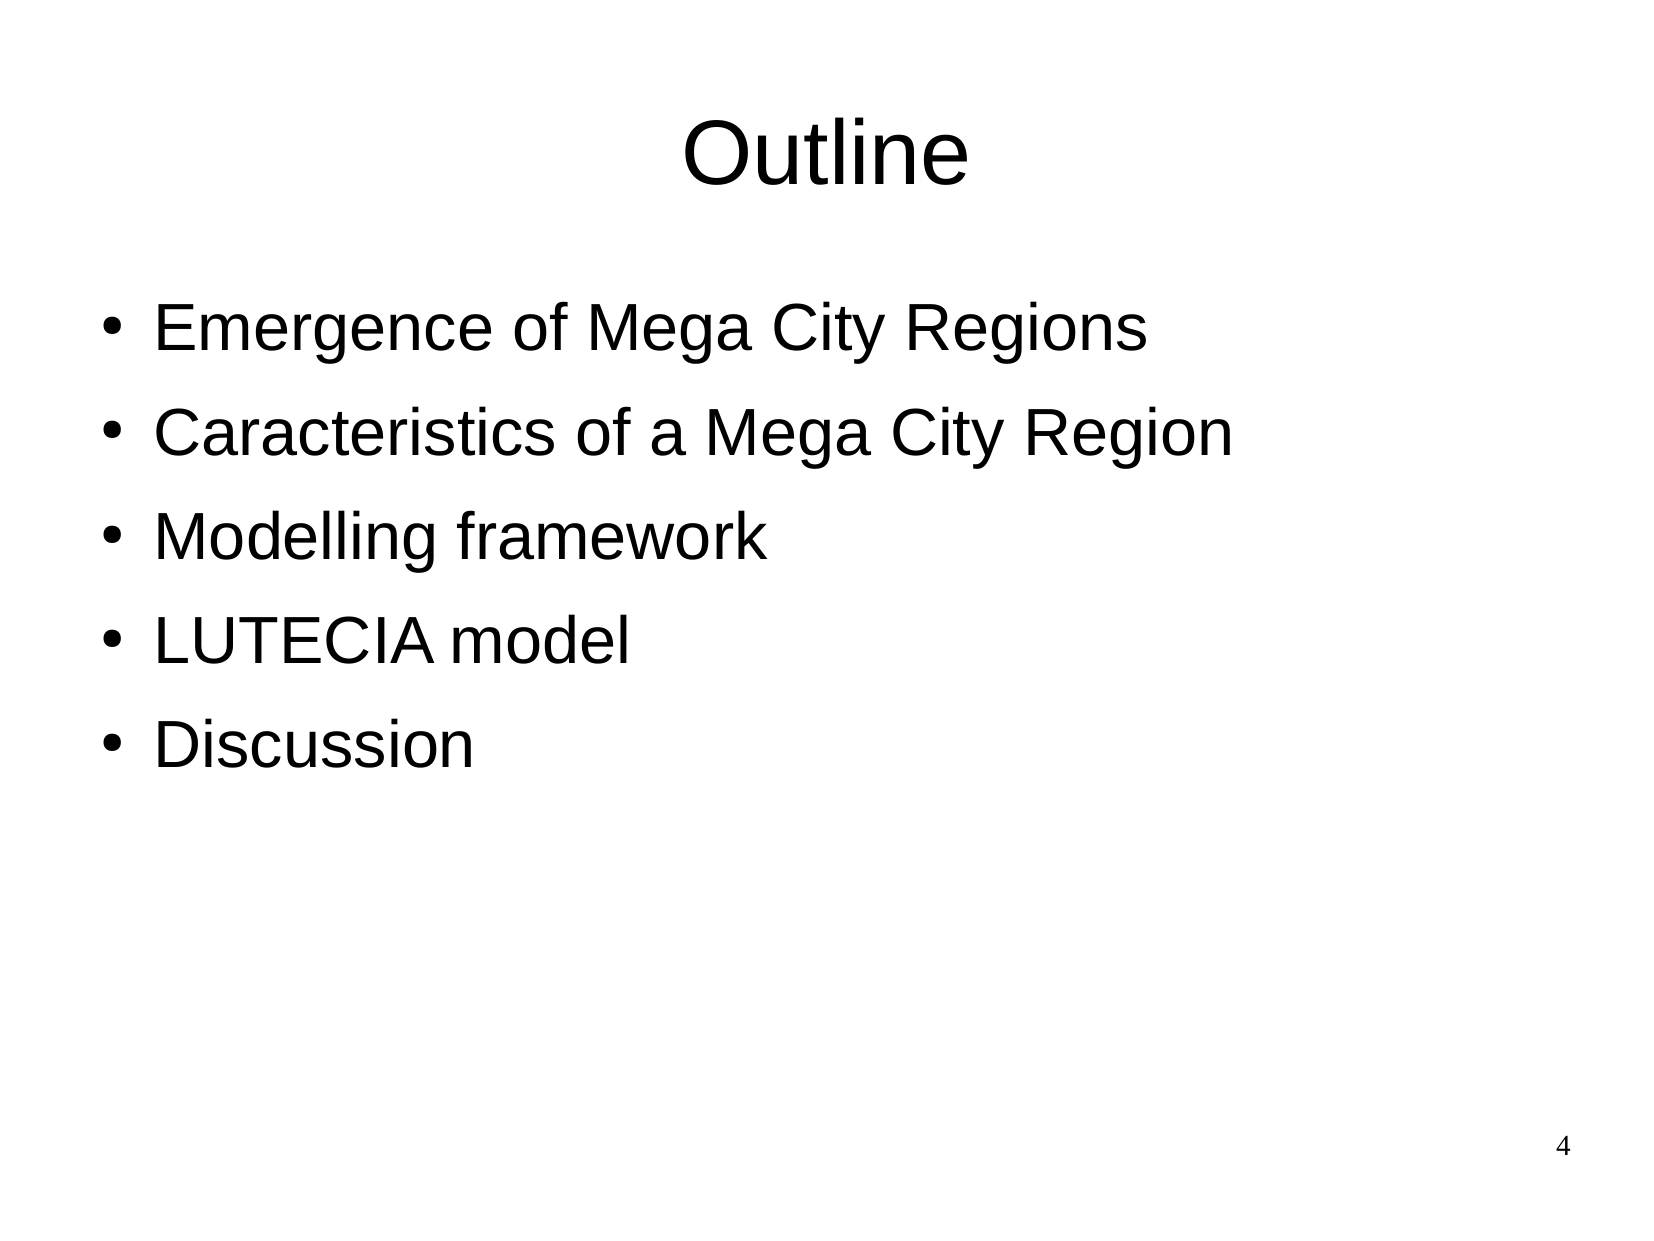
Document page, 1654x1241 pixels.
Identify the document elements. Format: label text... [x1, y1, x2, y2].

title Outline [82, 49, 1571, 257]
list Emergence of Mega City Regions Caracteristics of a Mega City Region Modelling framework LUTECIA model Discussion [82, 290, 1538, 1010]
